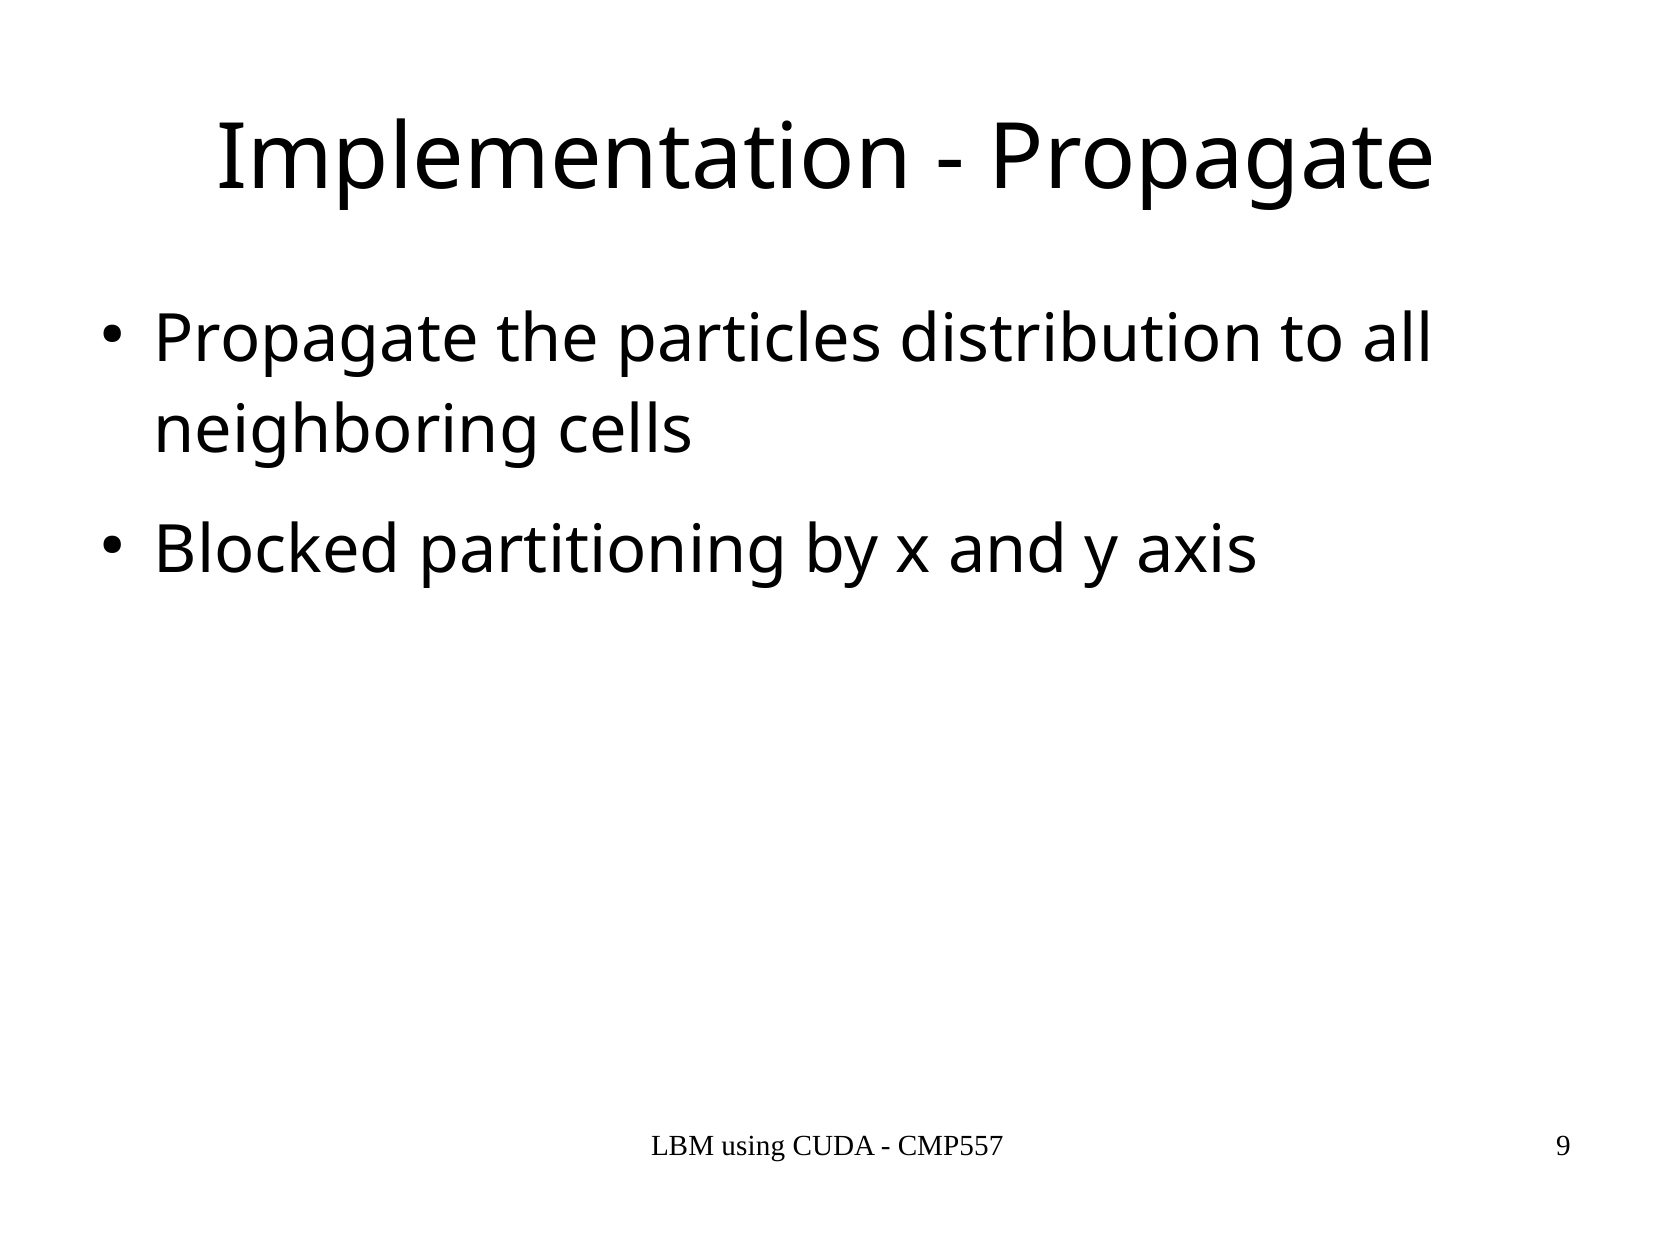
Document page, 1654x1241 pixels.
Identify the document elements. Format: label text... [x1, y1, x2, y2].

title Implementation - Propagate [82, 56, 1571, 250]
list Propagate the particles distribution to all neighboring cells Blocked partitioning by x and y axis [82, 290, 1571, 1109]
